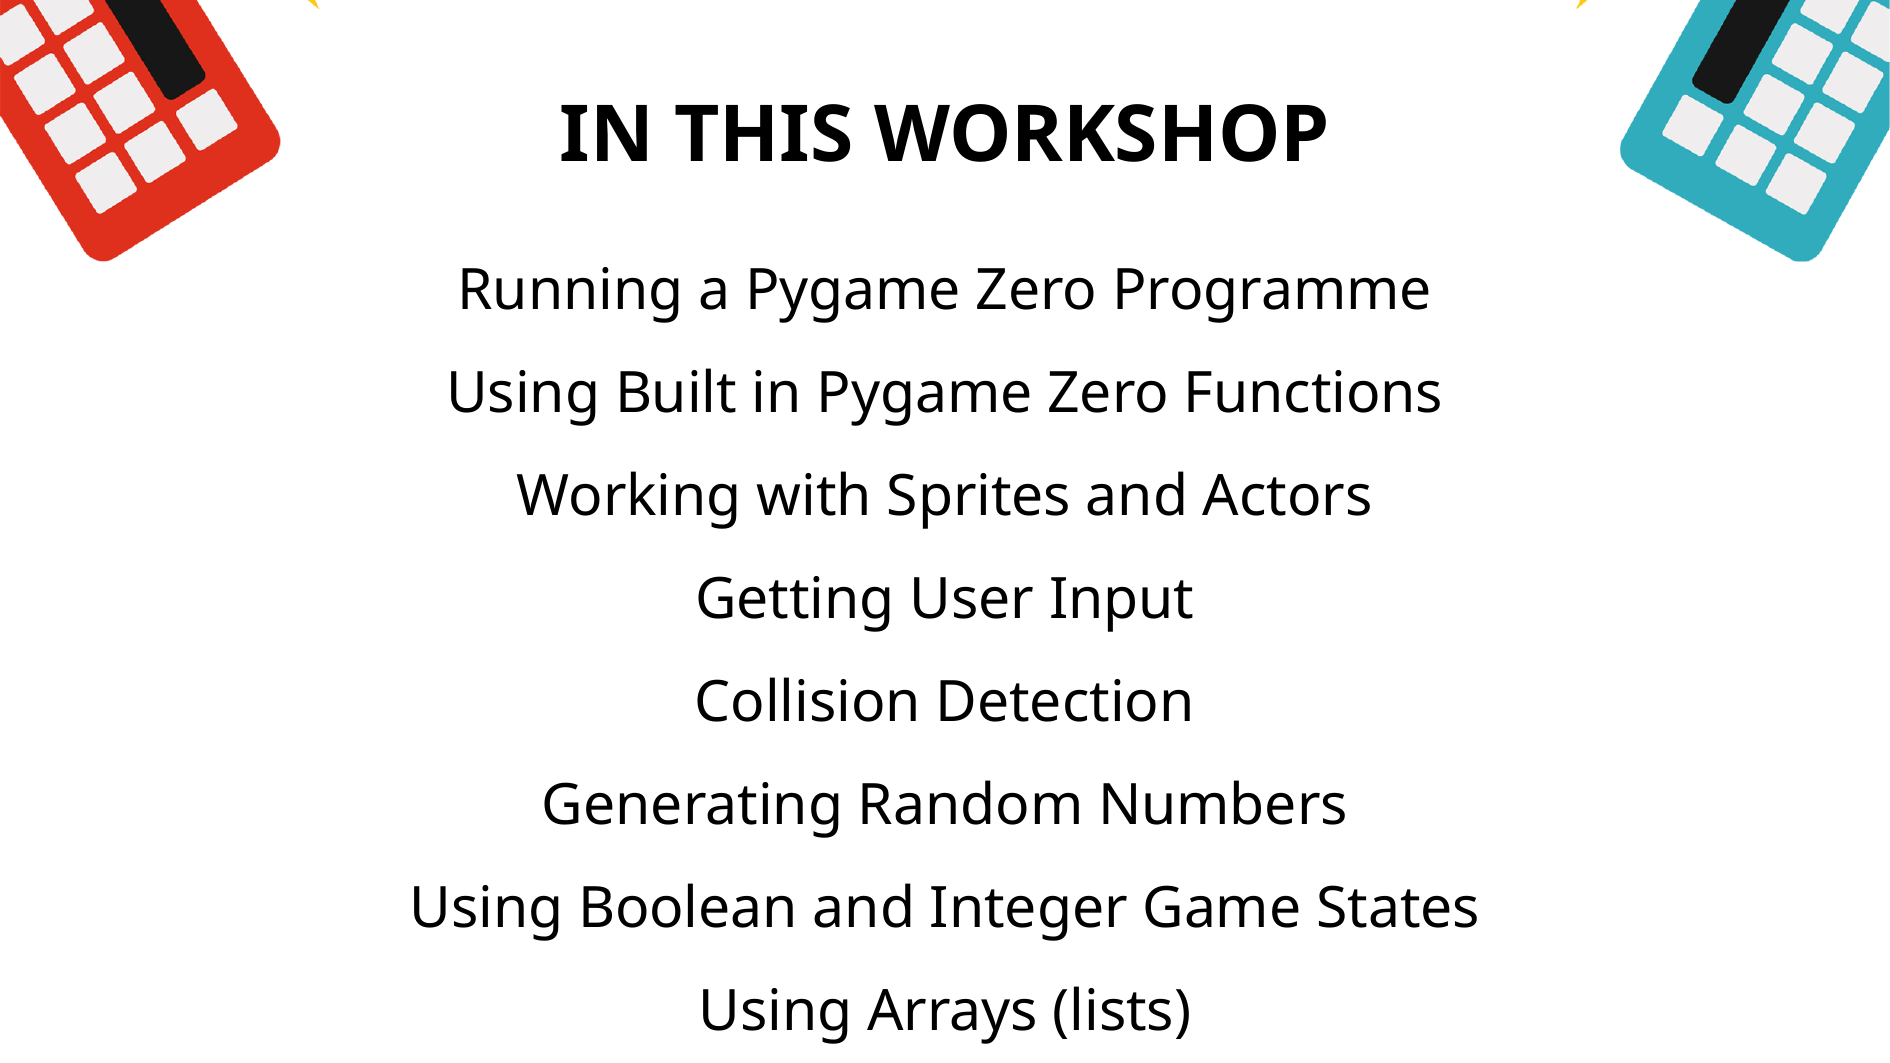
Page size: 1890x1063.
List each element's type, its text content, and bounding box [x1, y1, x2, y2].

list Running a Pygame Zero Programme Using Built in Pygame Zero Functions Working with Sprites and Actors Getting User Input Collision Detection Generating Random Numbers Using Boolean and Integer Game States Using Arrays (lists) [94, 248, 1796, 1061]
picture [0, 0, 1890, 330]
title IN THIS WORKSHOP [94, 42, 1796, 220]
